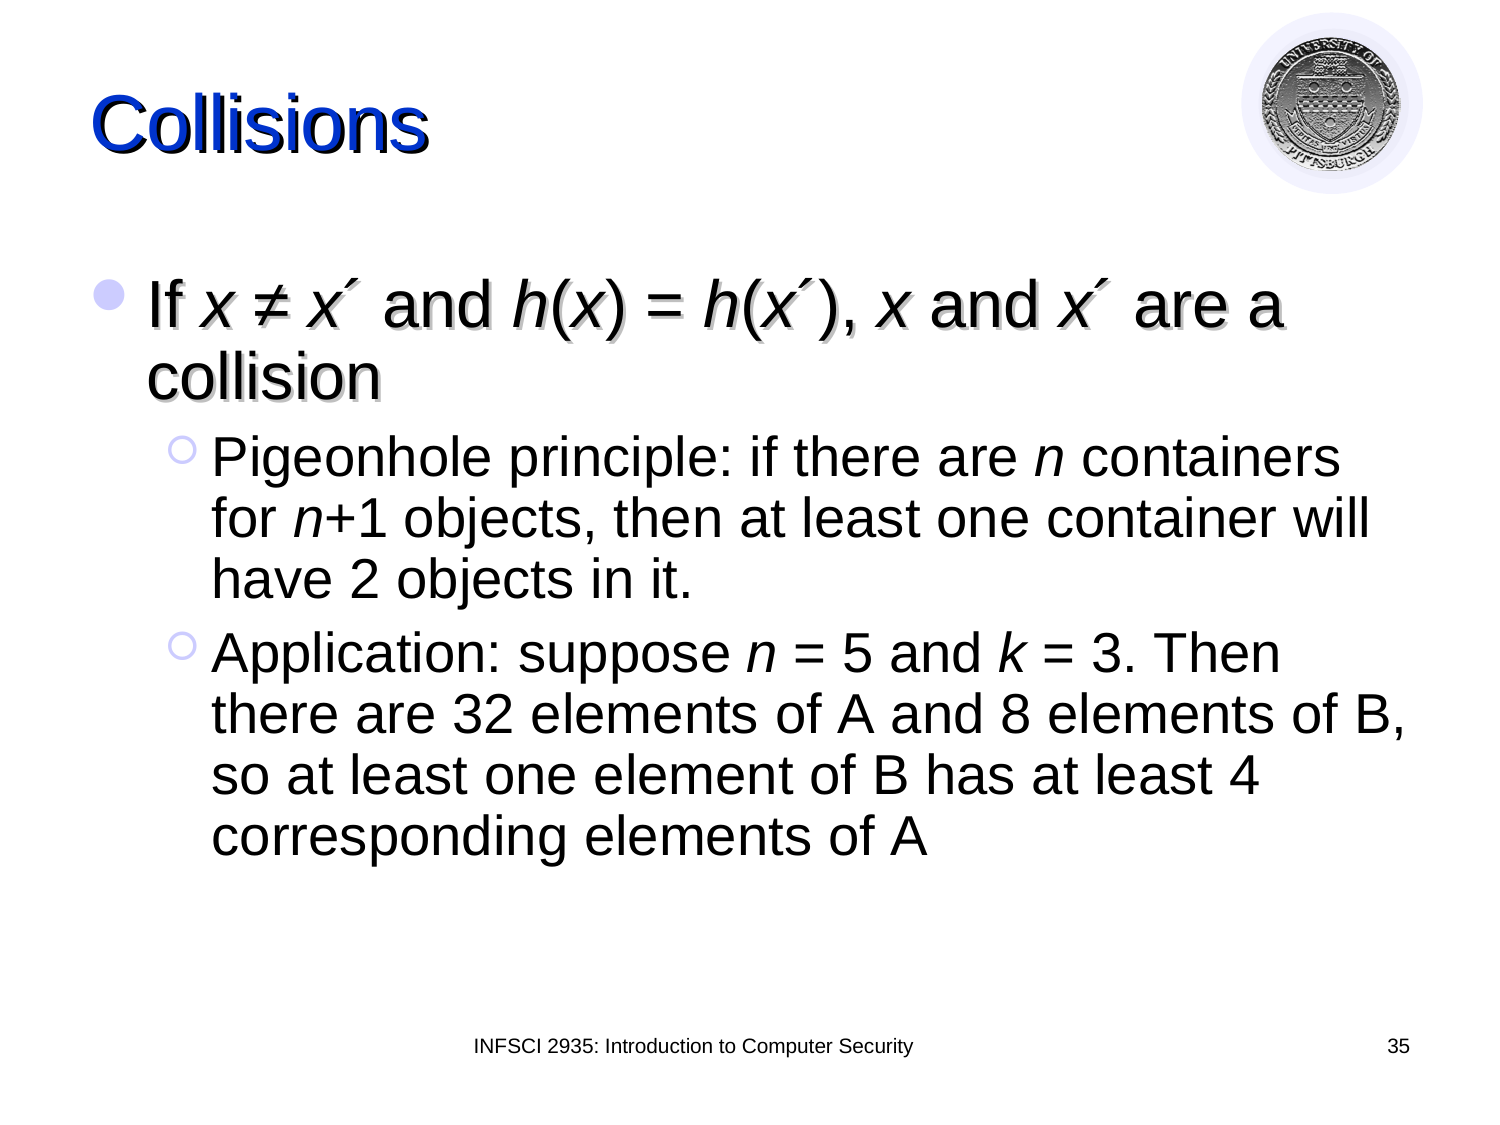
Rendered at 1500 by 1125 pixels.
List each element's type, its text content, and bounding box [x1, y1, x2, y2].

list If x ≠ x´ and h(x) = h(x´), x and x´ are a collision Pigeonhole principle: if there are n containers for n+1 objects, then at least one container will have 2 objects in it. Application: suppose n = 5 and k = 3. Then there are 32 elements of A and 8 elements of B, so at least one element of B has at least 4 corresponding elements of A [75, 262, 1426, 1006]
title Collisions [75, 24, 1426, 213]
